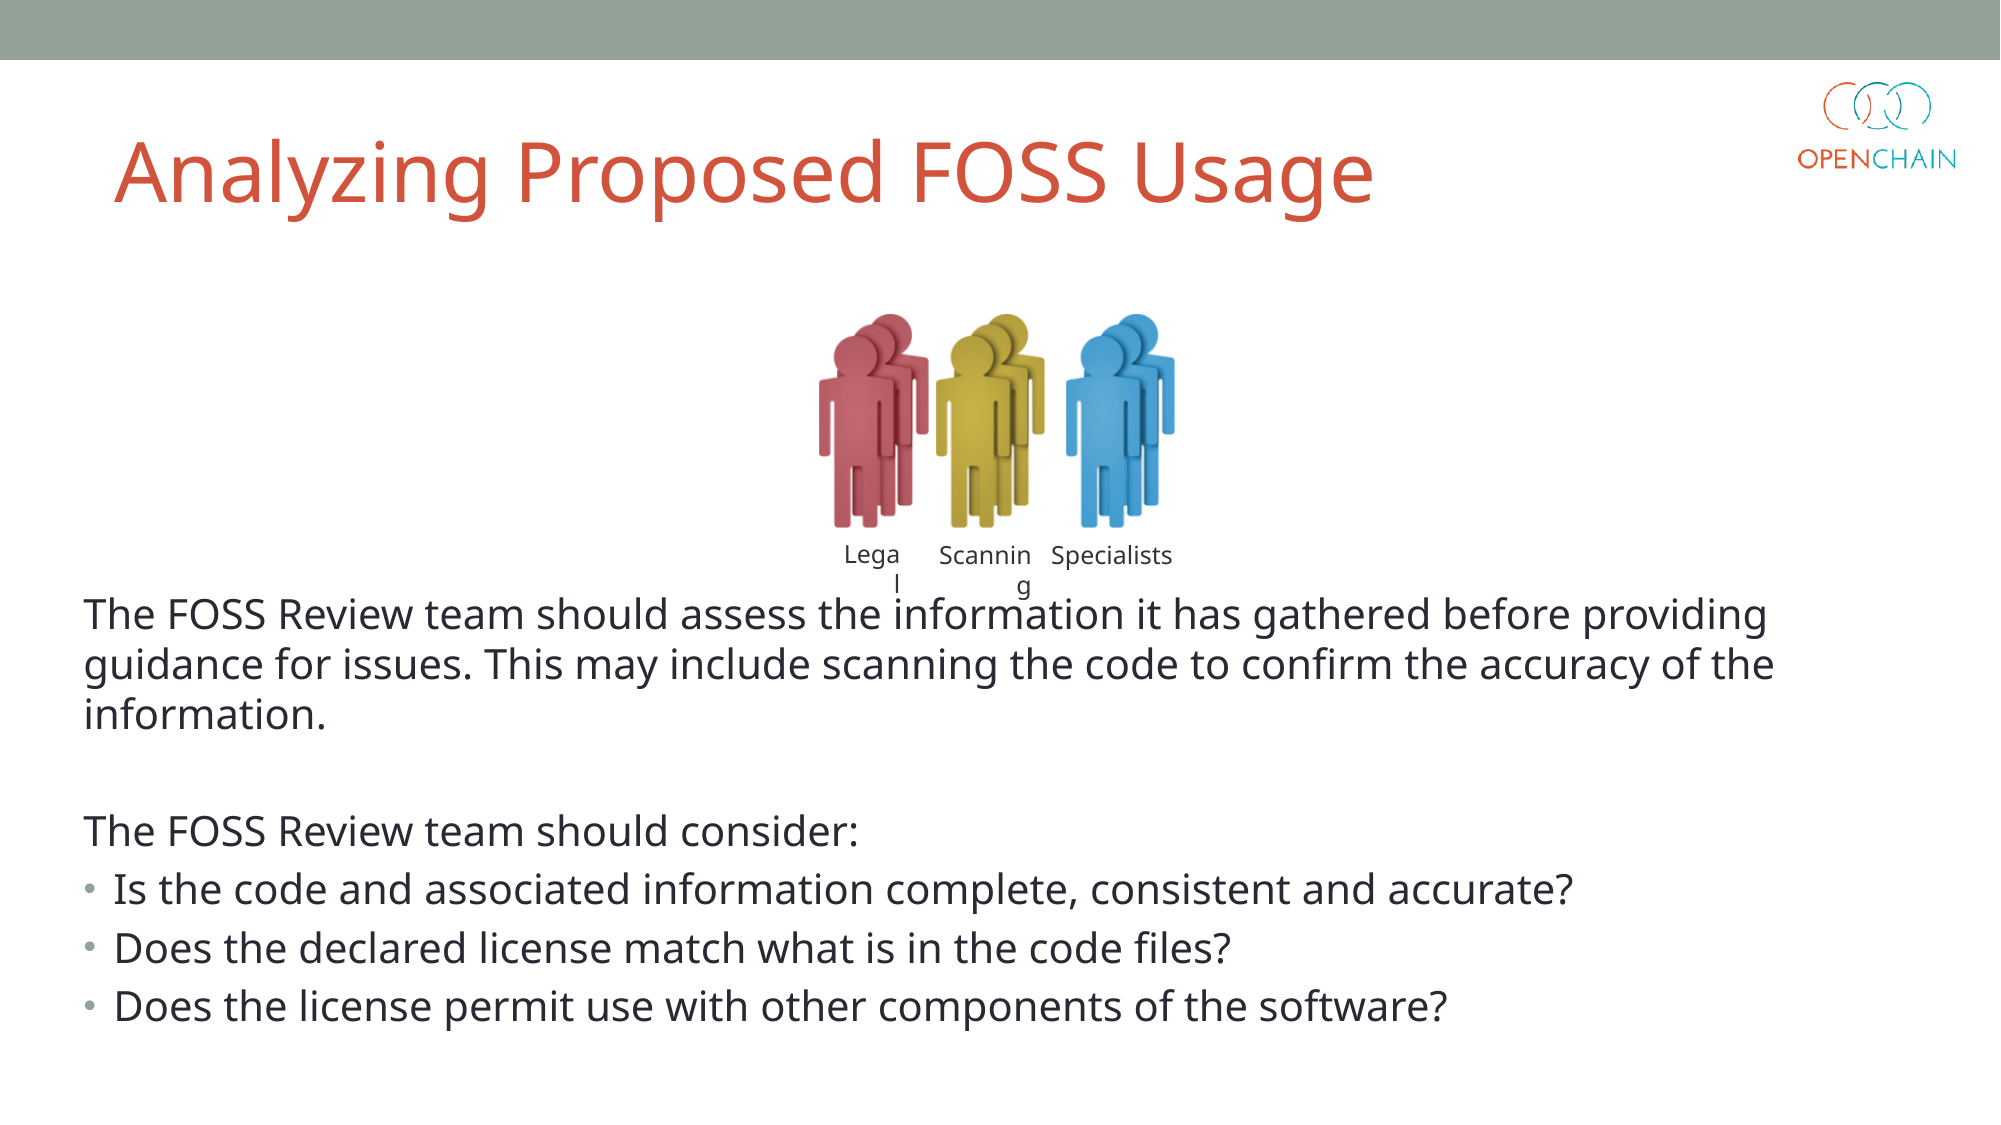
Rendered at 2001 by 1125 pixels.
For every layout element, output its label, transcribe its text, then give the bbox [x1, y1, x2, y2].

text_box Analyzing Proposed FOSS Usage [99, 87, 1900, 250]
picture [1066, 314, 1175, 528]
text_box Specialists [1035, 531, 1188, 578]
picture [936, 314, 1045, 528]
picture [819, 314, 929, 528]
text_box Legal [823, 531, 912, 577]
text_box The FOSS Review team should assess the information it has gathered before providing guidance for issues. This may include scanning the code to confirm the accuracy of the information. The FOSS Review team should consider: Is the code and associated information complete, consistent and accurate? Does the declared license match what is in the code files? Does the license permit use with other components of the software? [68, 580, 1919, 1066]
text_box Scanning [912, 531, 1035, 578]
picture [1798, 82, 1955, 169]
